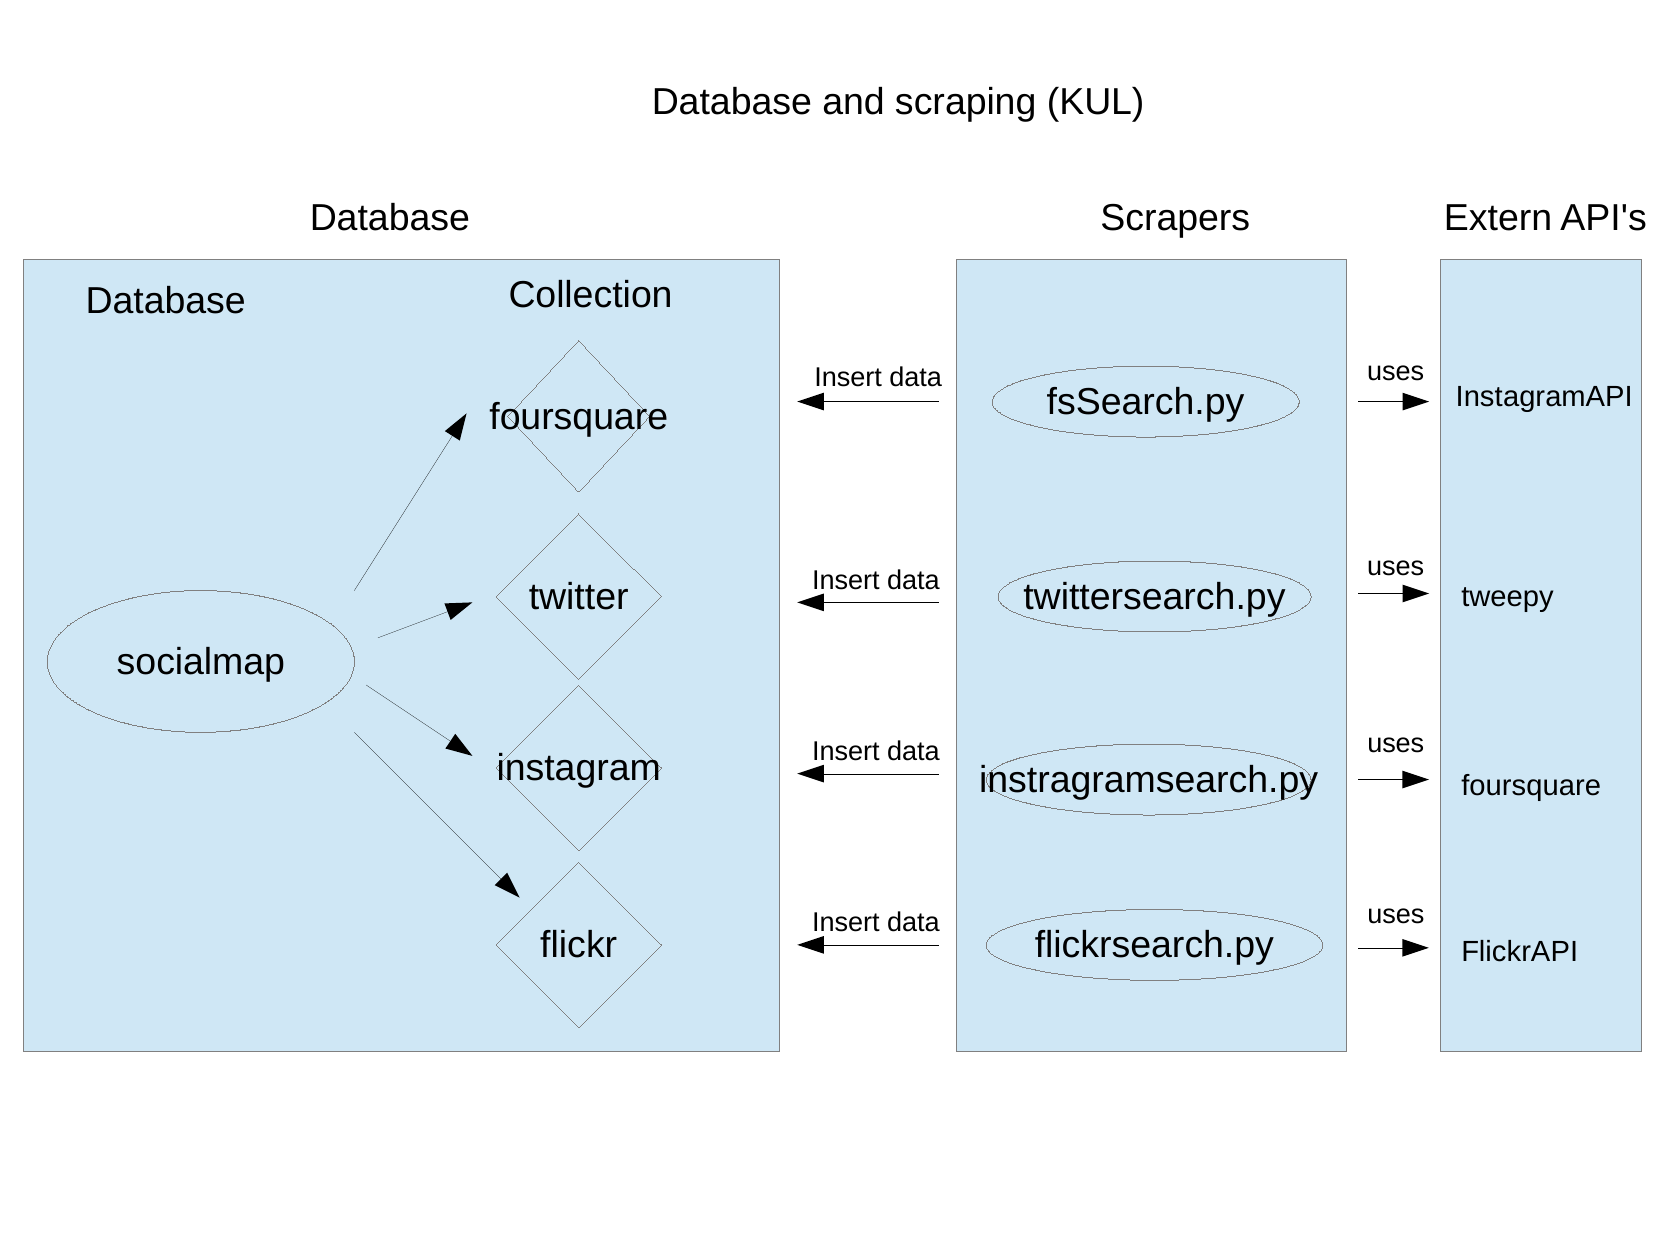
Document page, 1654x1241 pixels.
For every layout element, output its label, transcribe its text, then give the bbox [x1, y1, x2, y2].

text_box Insert data [797, 728, 955, 774]
text_box Insert data [797, 557, 955, 603]
text_box fsSearch.py [992, 366, 1300, 438]
text_box tweepy [1446, 572, 1654, 621]
text_box [956, 259, 1347, 1052]
text_box flickr [496, 862, 662, 1028]
text_box Database [70, 271, 272, 343]
text_box Insert data [799, 354, 957, 400]
text_box instragramsearch.py [986, 744, 1312, 816]
text_box Insert data [797, 899, 955, 945]
text_box Extern API's [1429, 188, 1654, 288]
text_box [1440, 420, 1642, 1052]
text_box socialmap [47, 590, 355, 733]
text_box [23, 259, 780, 1052]
text_box instagram [502, 685, 654, 851]
text_box InstagramAPI [1440, 372, 1654, 420]
text_box Database [0, 188, 780, 246]
text_box Database and scraping (KUL) [637, 73, 1160, 130]
text_box twitter [496, 513, 662, 680]
text_box foursquare [1446, 761, 1654, 810]
text_box twittersearch.py [998, 561, 1312, 632]
text_box uses [1352, 891, 1440, 937]
text_box uses [1352, 720, 1440, 766]
text_box FlickrAPI [1446, 927, 1654, 975]
text_box Scrapers [956, 188, 1394, 246]
text_box uses [1352, 348, 1439, 394]
text_box [1440, 259, 1642, 372]
text_box Collection [493, 265, 688, 335]
text_box foursquare [514, 340, 644, 492]
text_box flickrsearch.py [986, 909, 1323, 981]
text_box uses [1352, 543, 1440, 589]
